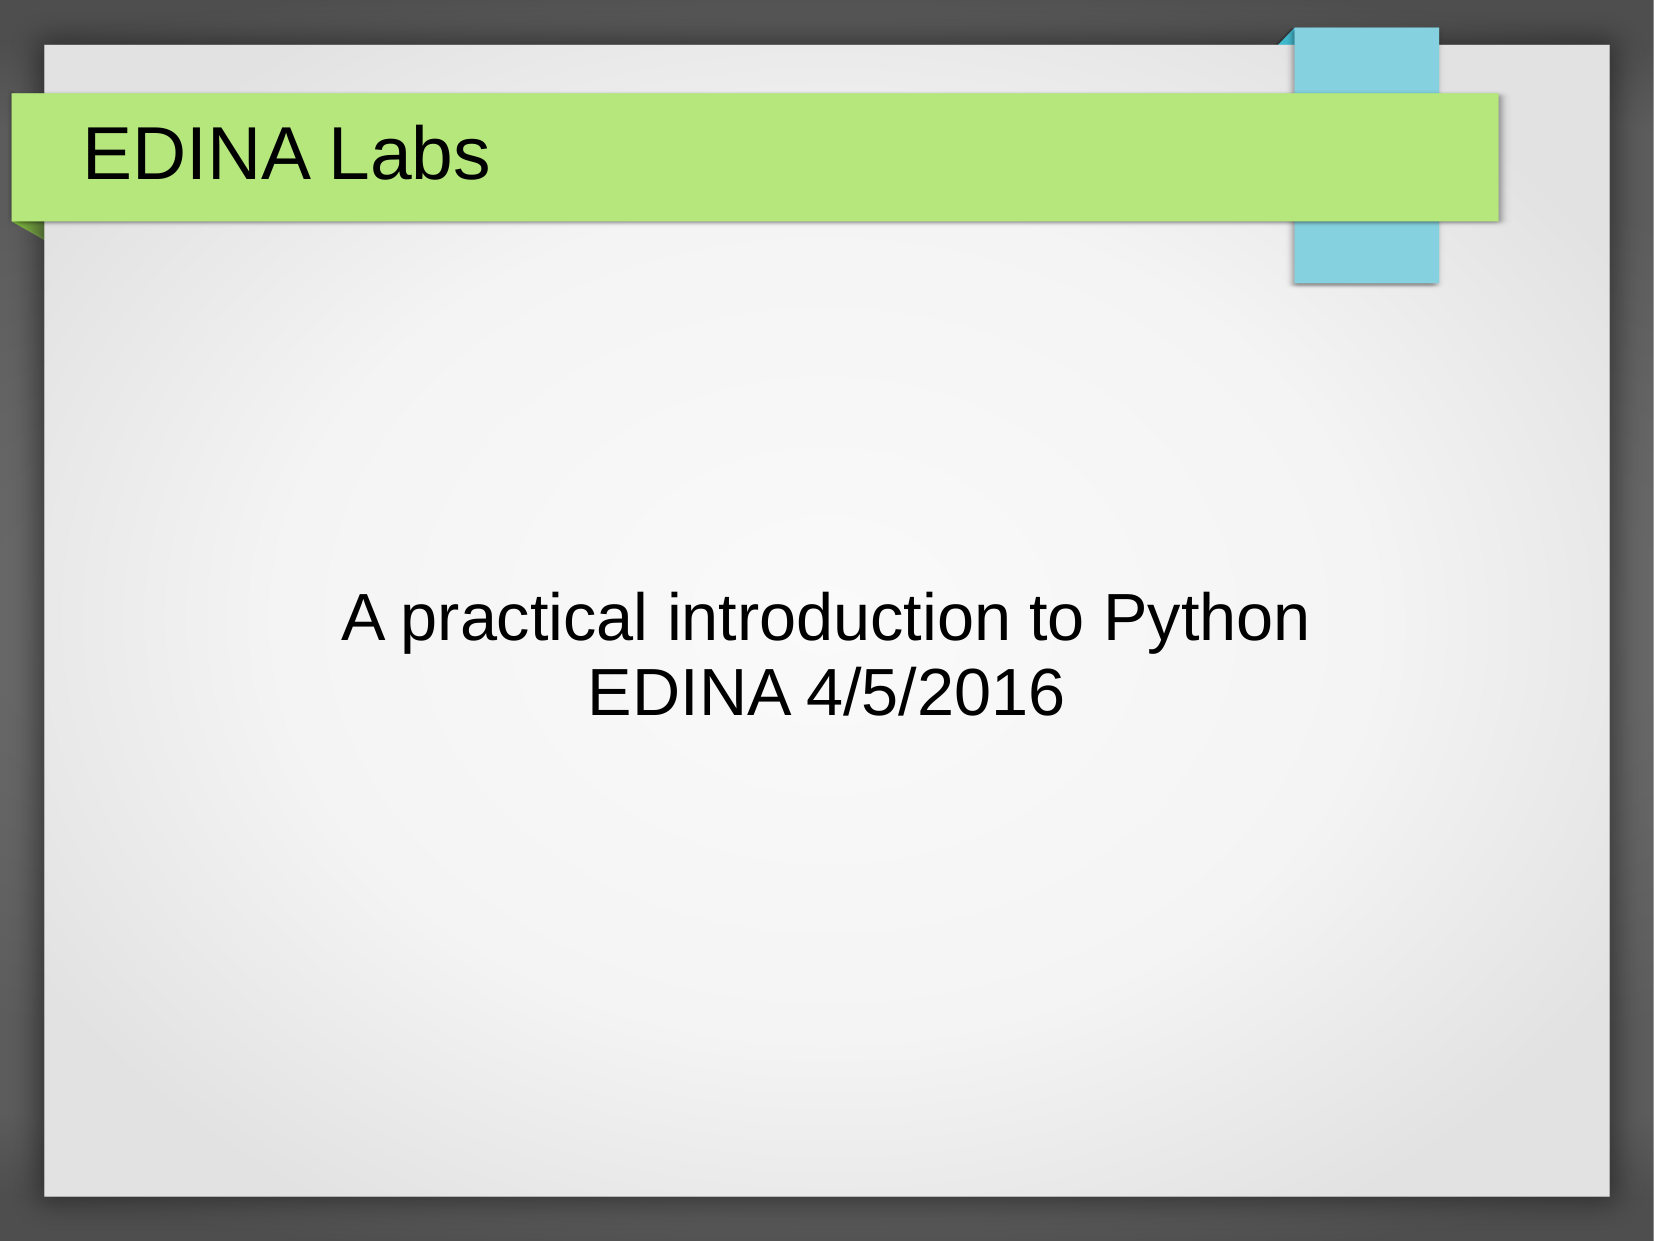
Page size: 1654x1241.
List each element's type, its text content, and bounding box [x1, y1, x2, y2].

subtitle A practical introduction to Python EDINA 4/5/2016 [82, 295, 1571, 1015]
title EDINA Labs [82, 94, 1264, 213]
picture [0, 0, 1654, 1241]
